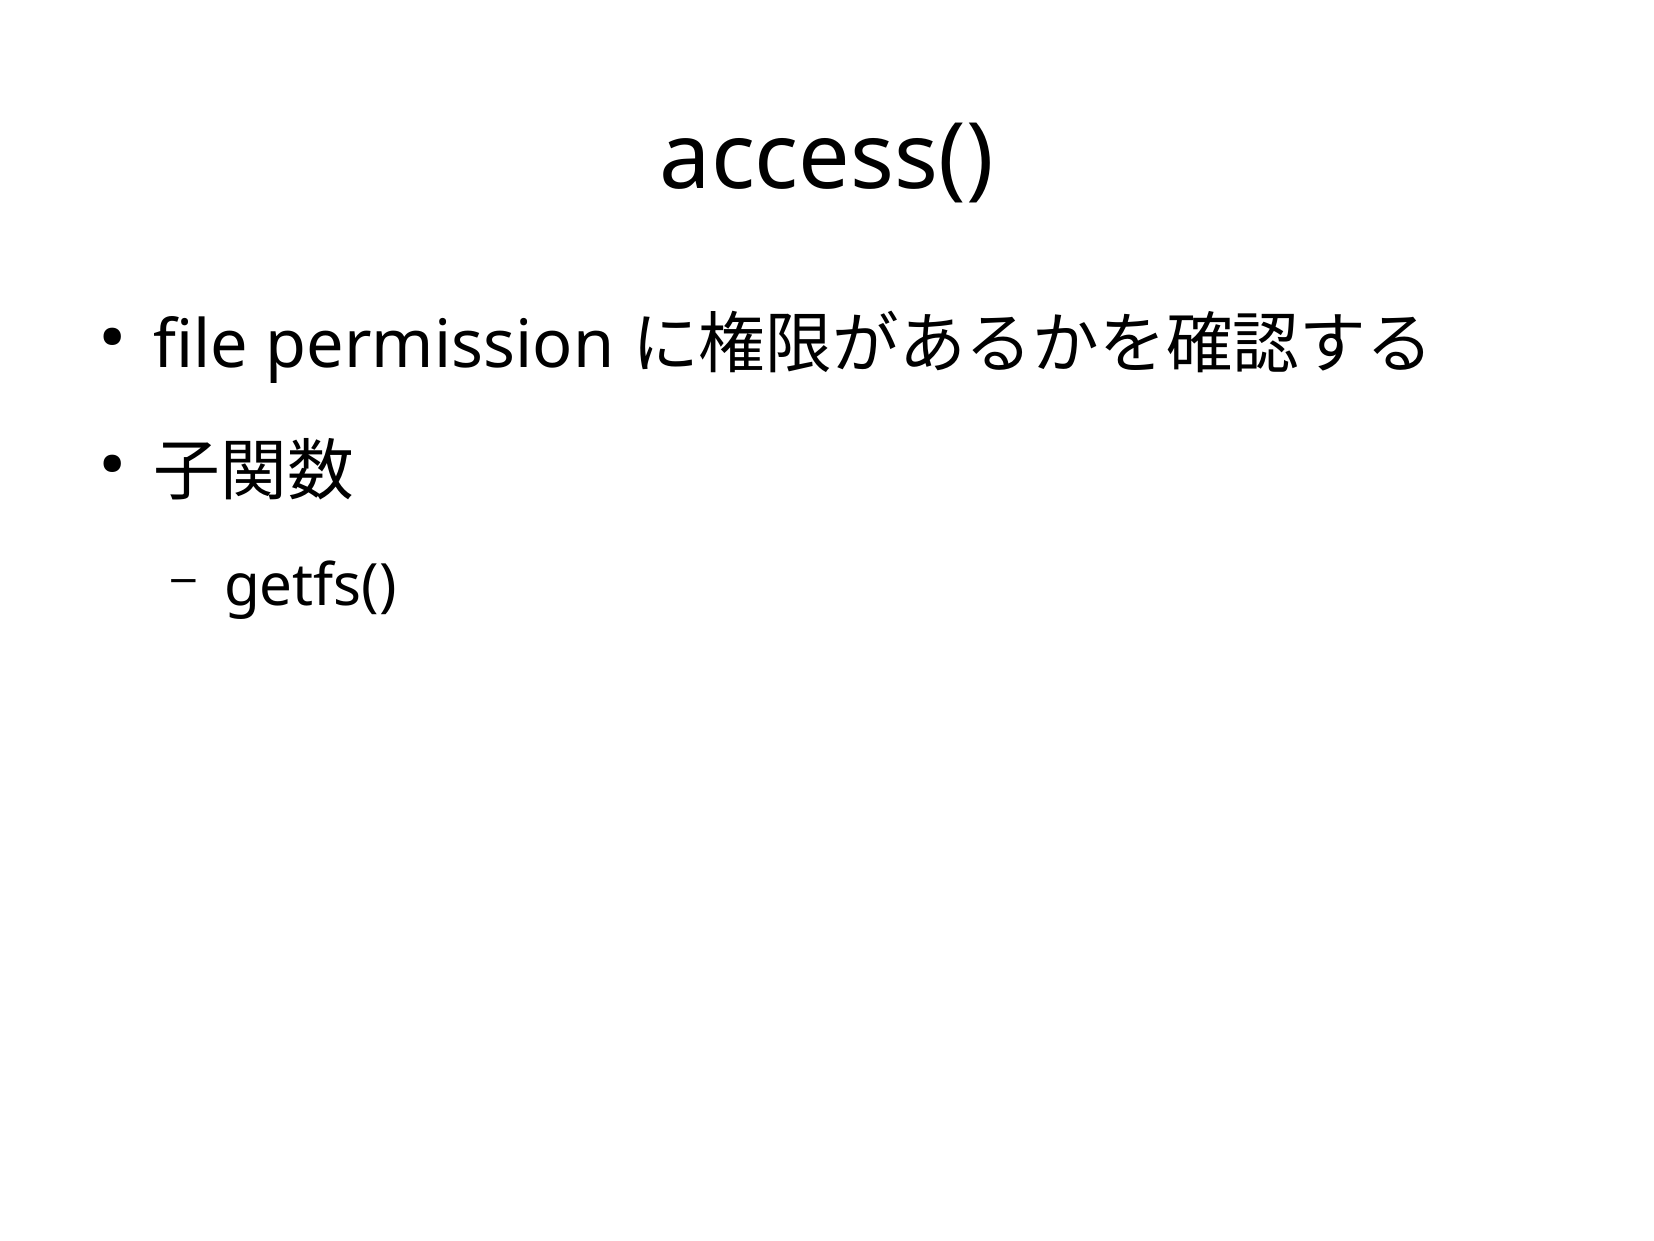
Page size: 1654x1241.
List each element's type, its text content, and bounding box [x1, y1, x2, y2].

list file permission に権限があるかを確認する 子関数 getfs() [82, 290, 1538, 1170]
title access() [82, 49, 1571, 257]
